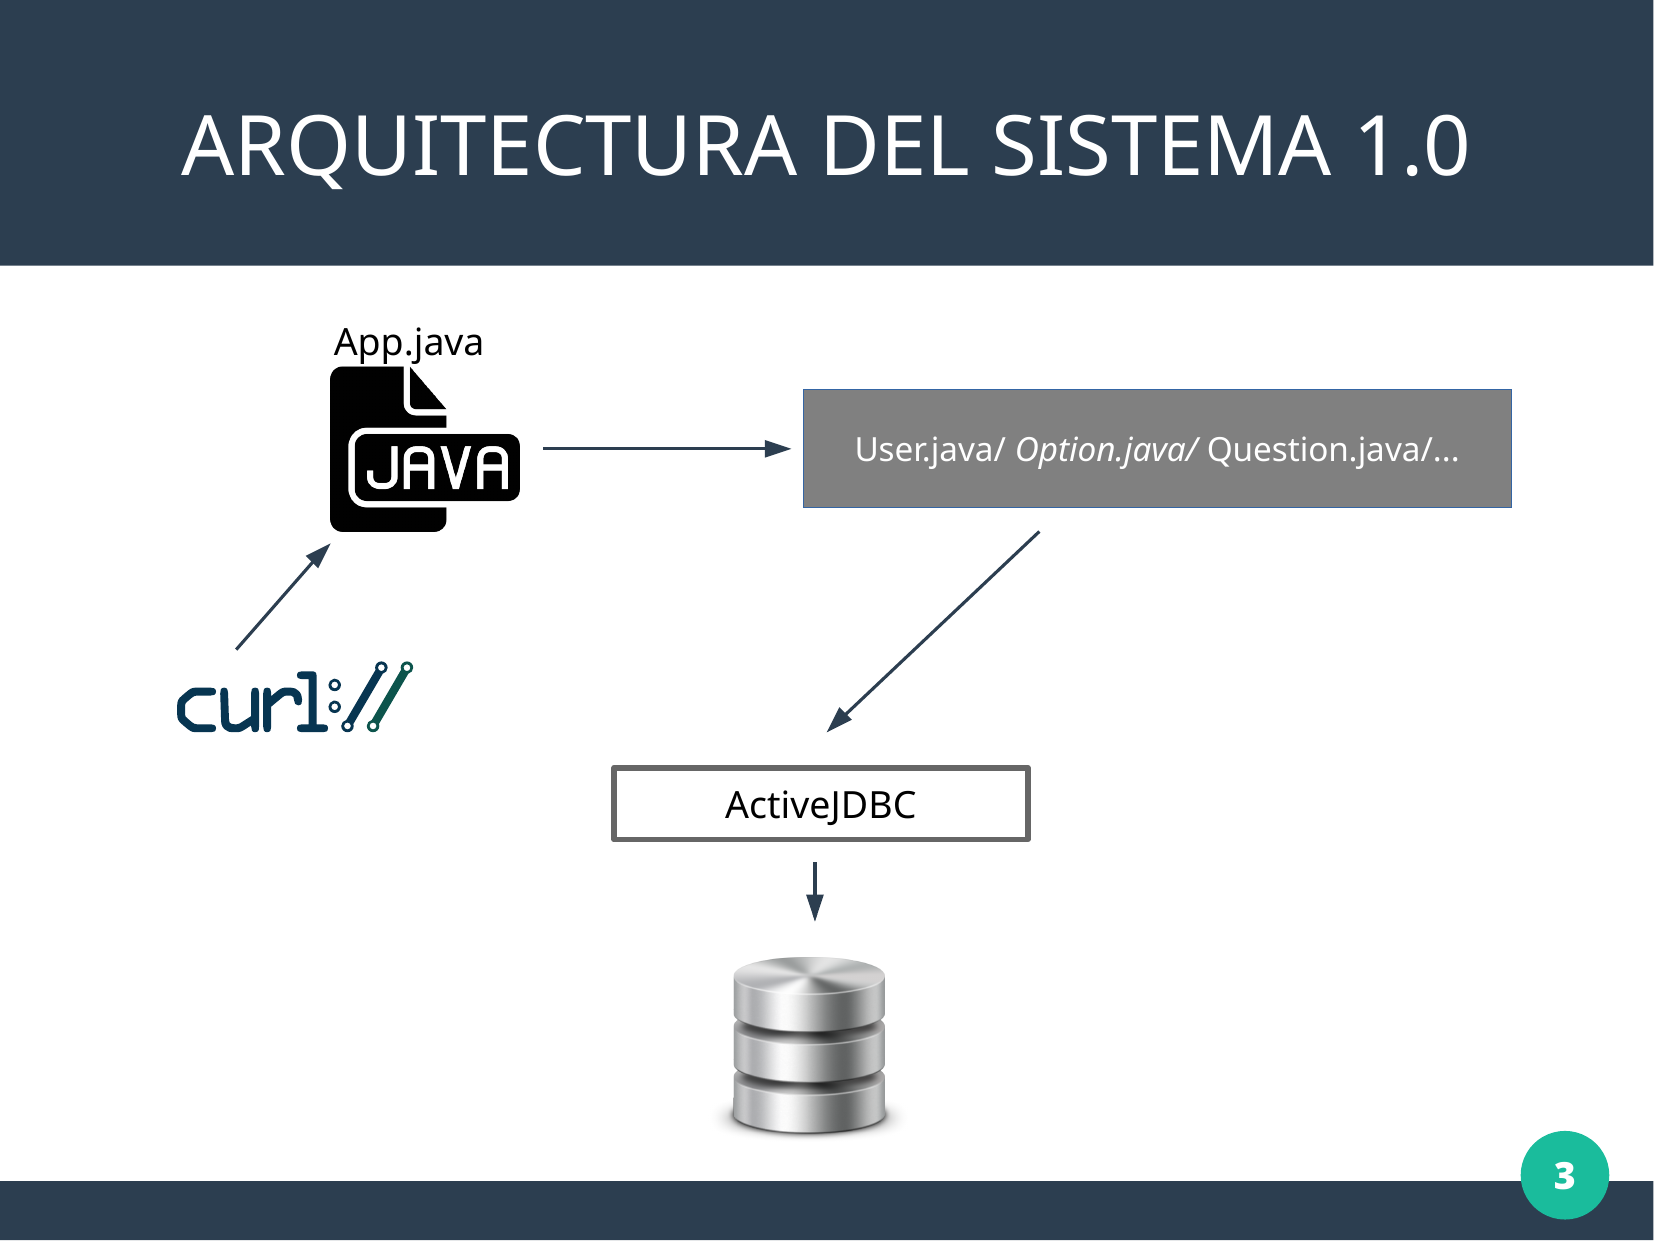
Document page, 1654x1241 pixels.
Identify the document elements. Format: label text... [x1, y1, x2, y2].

picture [330, 367, 520, 544]
text_box ARQUITECTURA DEL SISTEMA 1.0 [0, 39, 1654, 249]
text_box App.java [318, 307, 591, 367]
text_box User.java/ Option.java/ Question.java/... [803, 389, 1512, 508]
picture [177, 661, 414, 733]
picture [708, 944, 910, 1146]
text_box ActiveJDBC [614, 767, 1028, 832]
